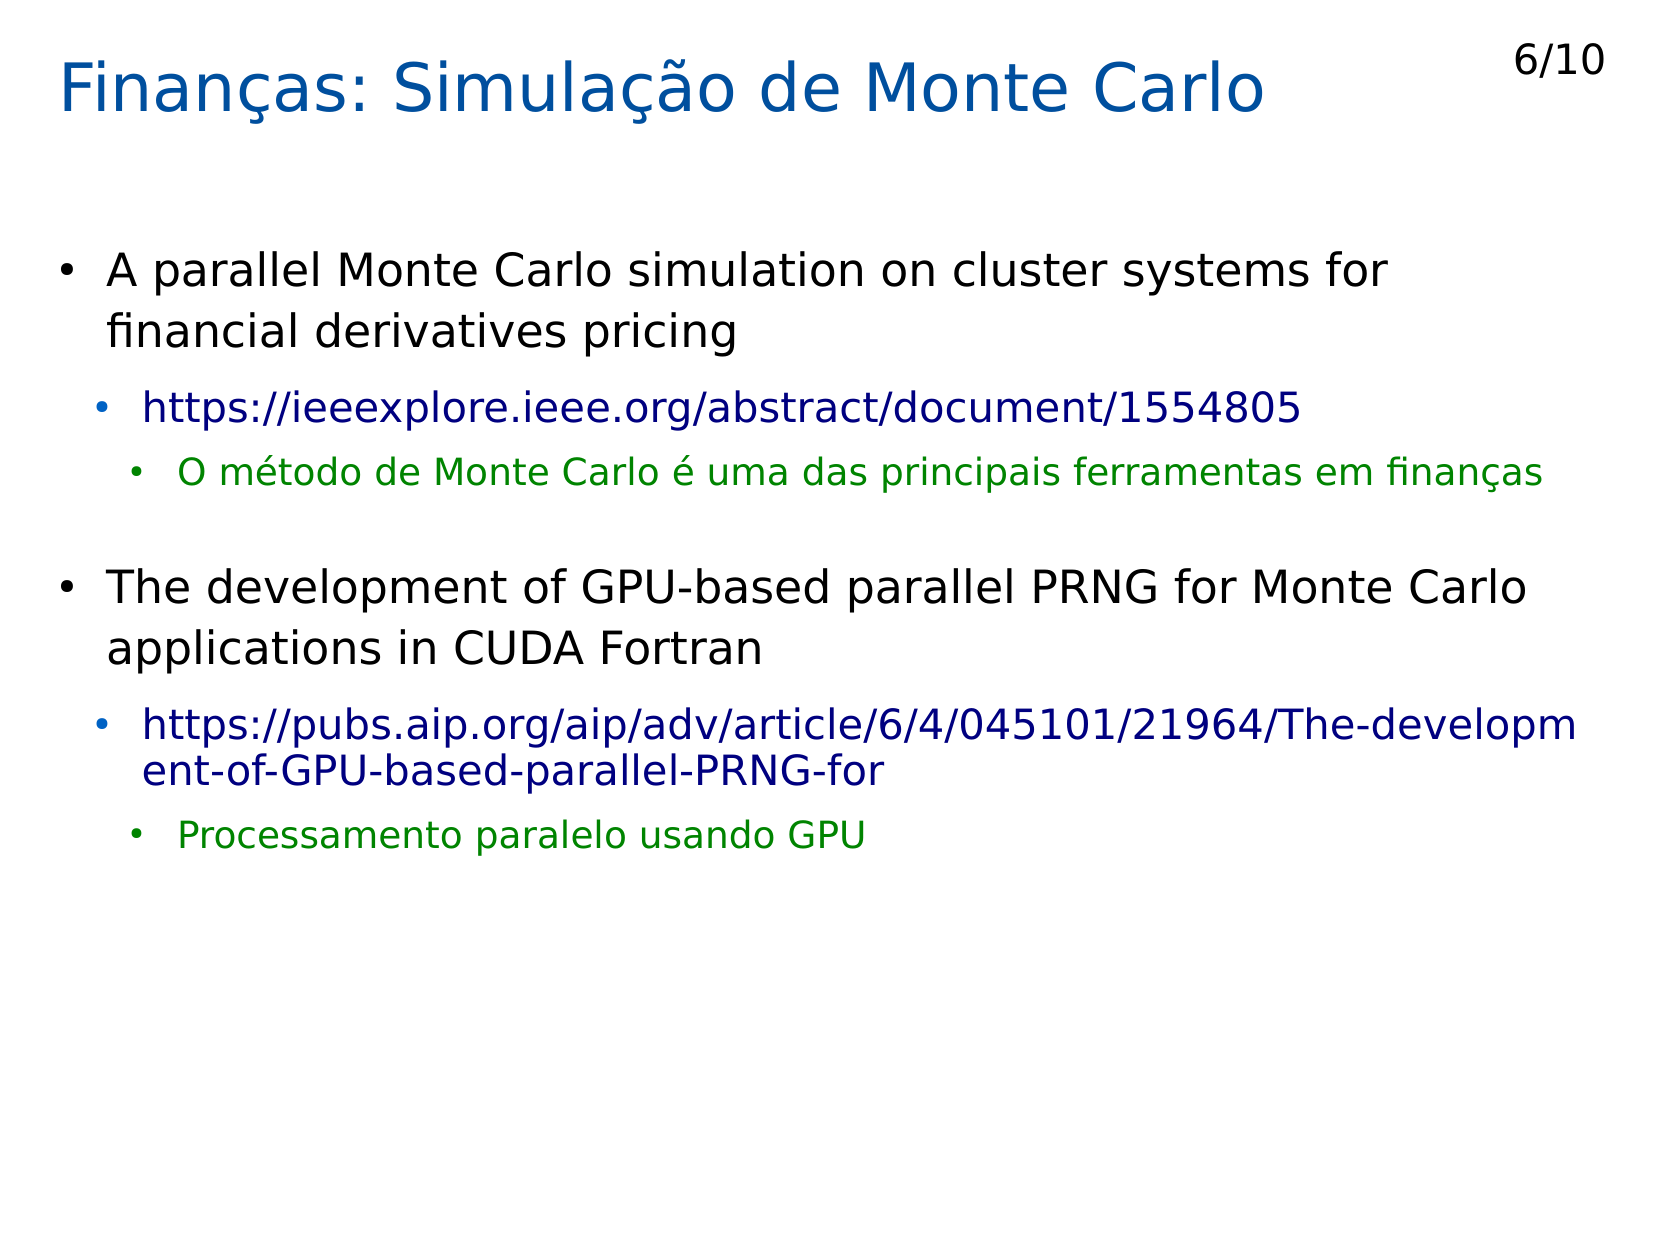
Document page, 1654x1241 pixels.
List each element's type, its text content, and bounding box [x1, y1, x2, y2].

title Finanças: Simulação de Monte Carlo [59, 29, 1506, 148]
list A parallel Monte Carlo simulation on cluster systems for financial derivatives pricing https://ieeexplore.ieee.org/abstract/document/1554805 O método de Monte Carlo é uma das principais ferramentas em finanças The development of GPU-based parallel PRNG for Monte Carlo applications in CUDA Fortran https://pubs.aip.org/aip/adv/article/6/4/045101/21964/The-development-of-GPU-based-parallel-PRNG-for Processamento paralelo usando GPU [59, 236, 1595, 1211]
